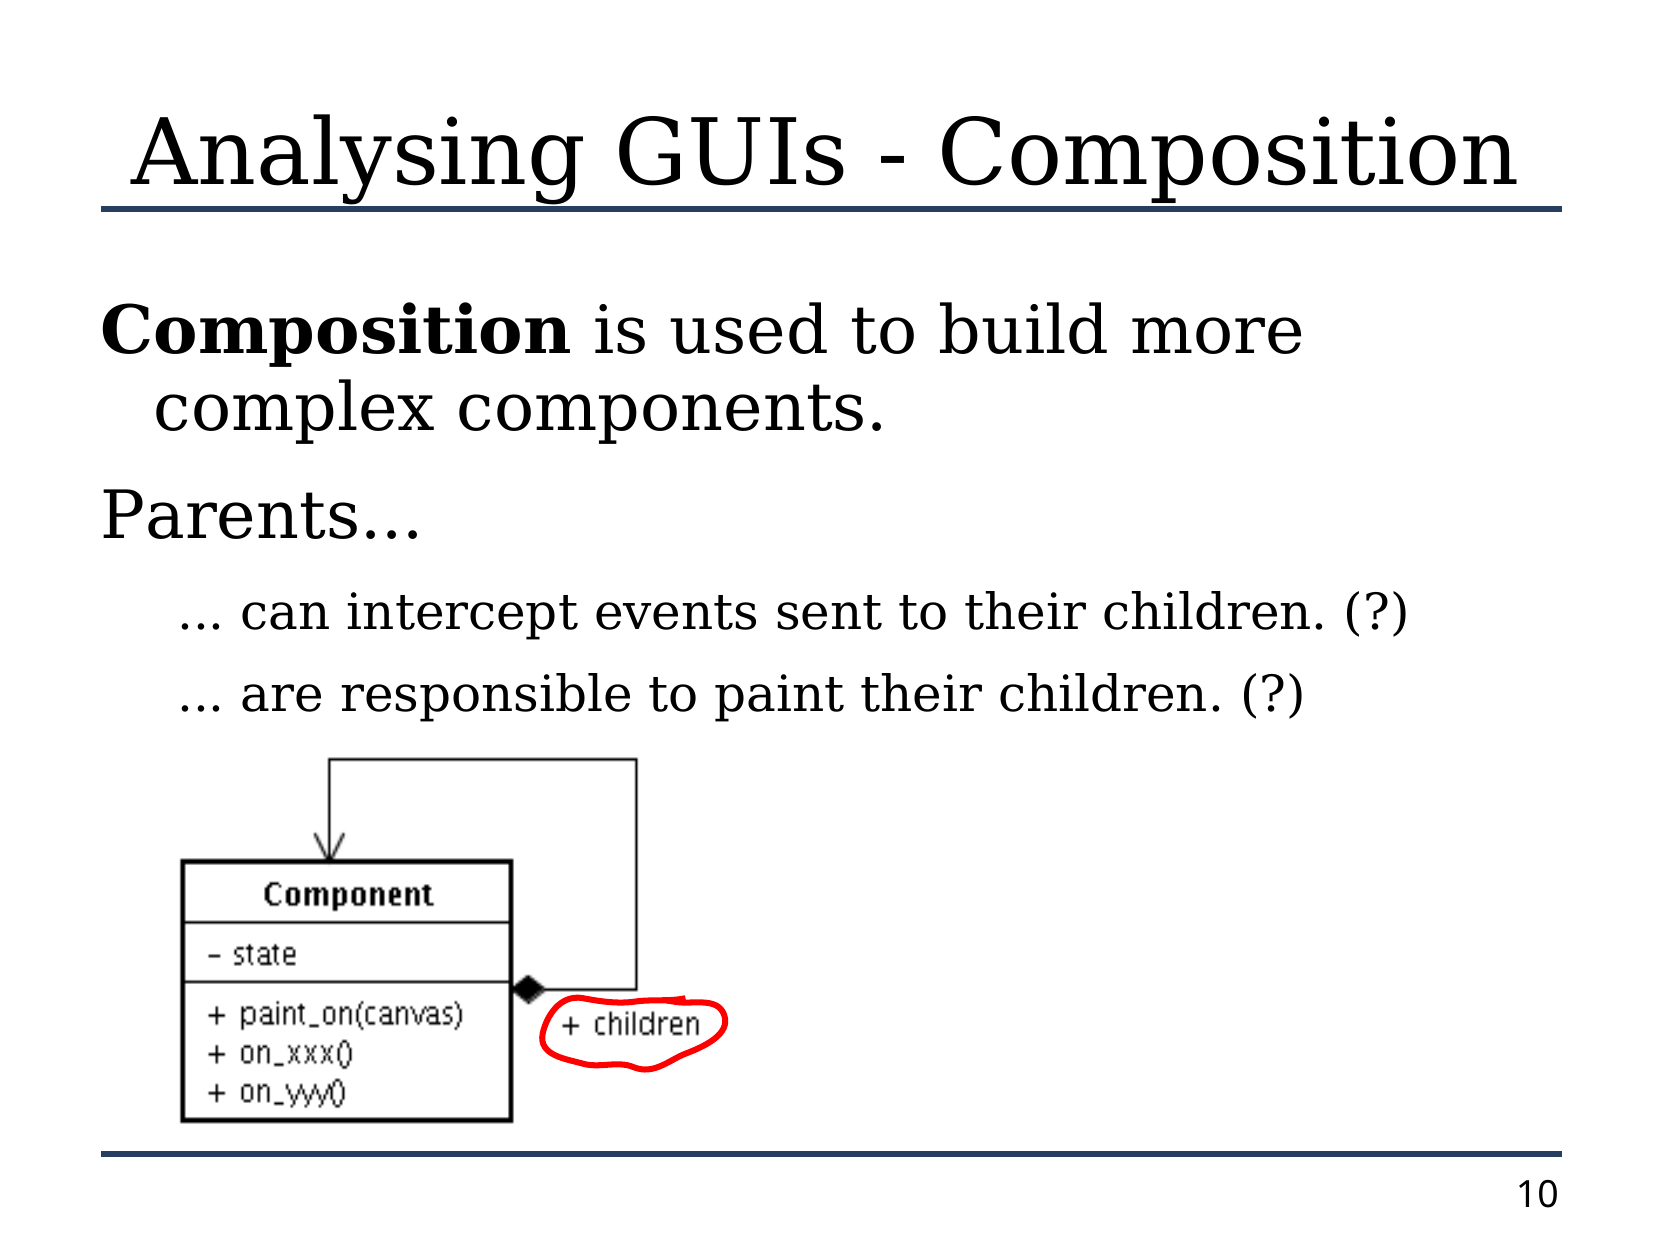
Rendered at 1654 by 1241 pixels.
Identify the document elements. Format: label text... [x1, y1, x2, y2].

title Analysing GUIs - Composition [82, 49, 1571, 257]
picture [160, 1109, 725, 1147]
list Composition is used to build more complex components. Parents... ... can intercept events sent to their children. (?) ... are responsible to paint their children. (?) [82, 290, 1571, 1109]
